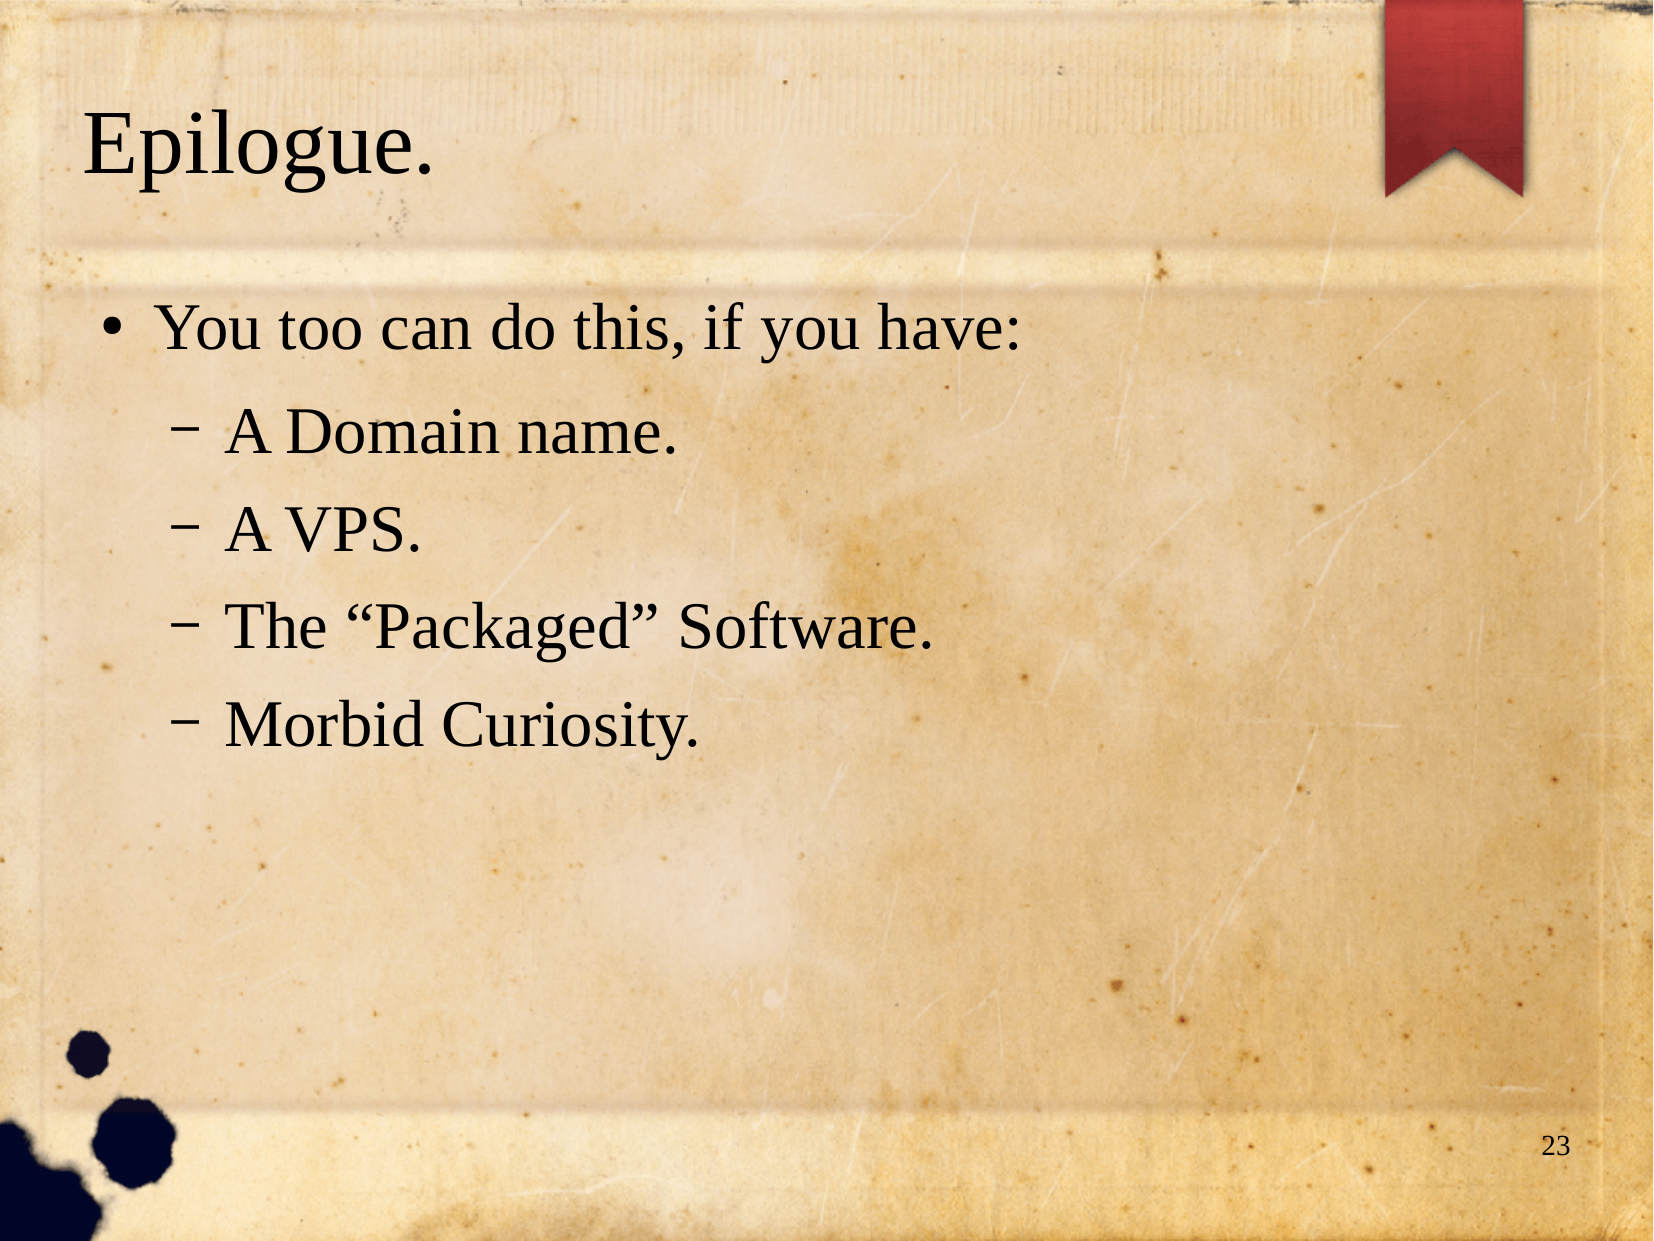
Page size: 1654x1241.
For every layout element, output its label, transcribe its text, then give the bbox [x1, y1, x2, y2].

picture [0, 0, 1654, 1241]
title Epilogue. [82, 49, 1347, 237]
list You too can do this, if you have: A Domain name. A VPS. The “Packaged” Software. Morbid Curiosity. [82, 290, 1538, 1010]
